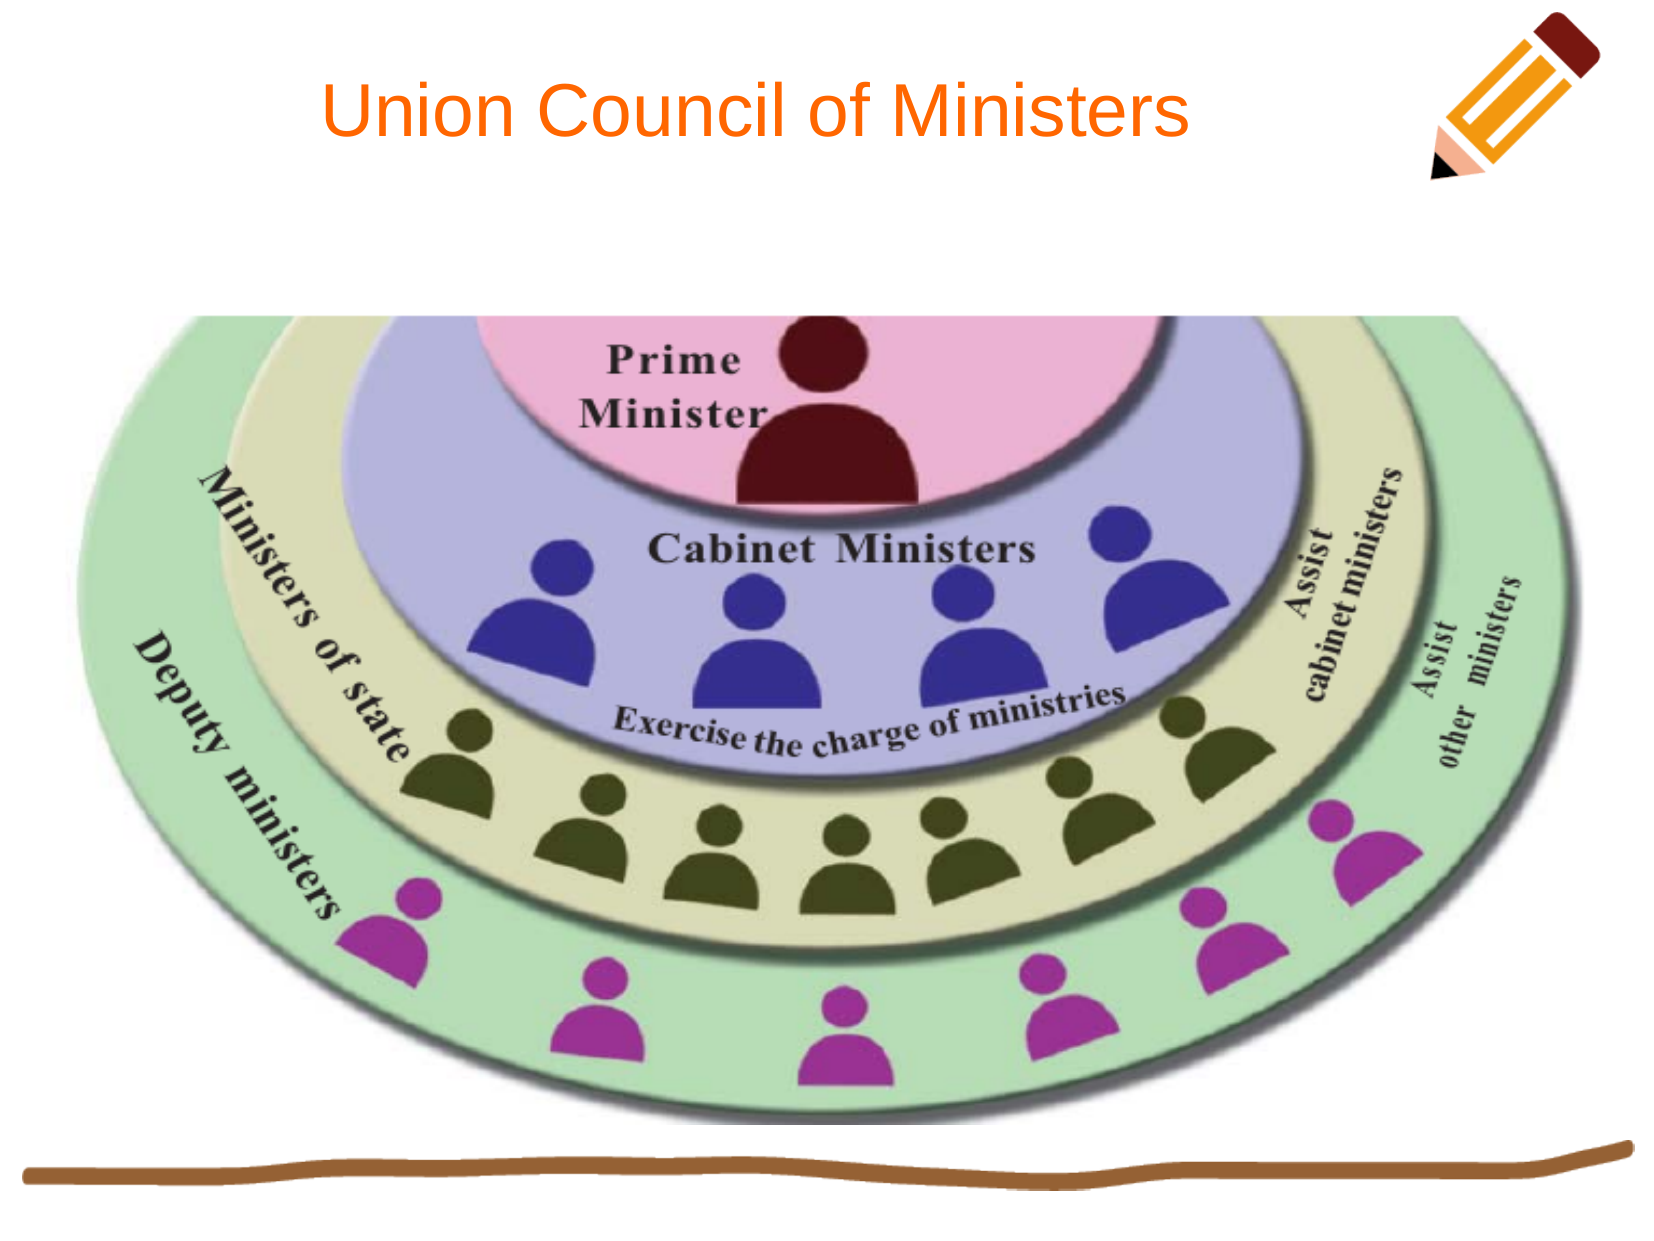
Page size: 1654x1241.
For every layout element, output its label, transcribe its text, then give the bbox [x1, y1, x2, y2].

title Union Council of Ministers [82, 49, 1430, 172]
picture [60, 274, 1591, 1126]
picture [1430, 12, 1601, 181]
picture [22, 1140, 1635, 1191]
